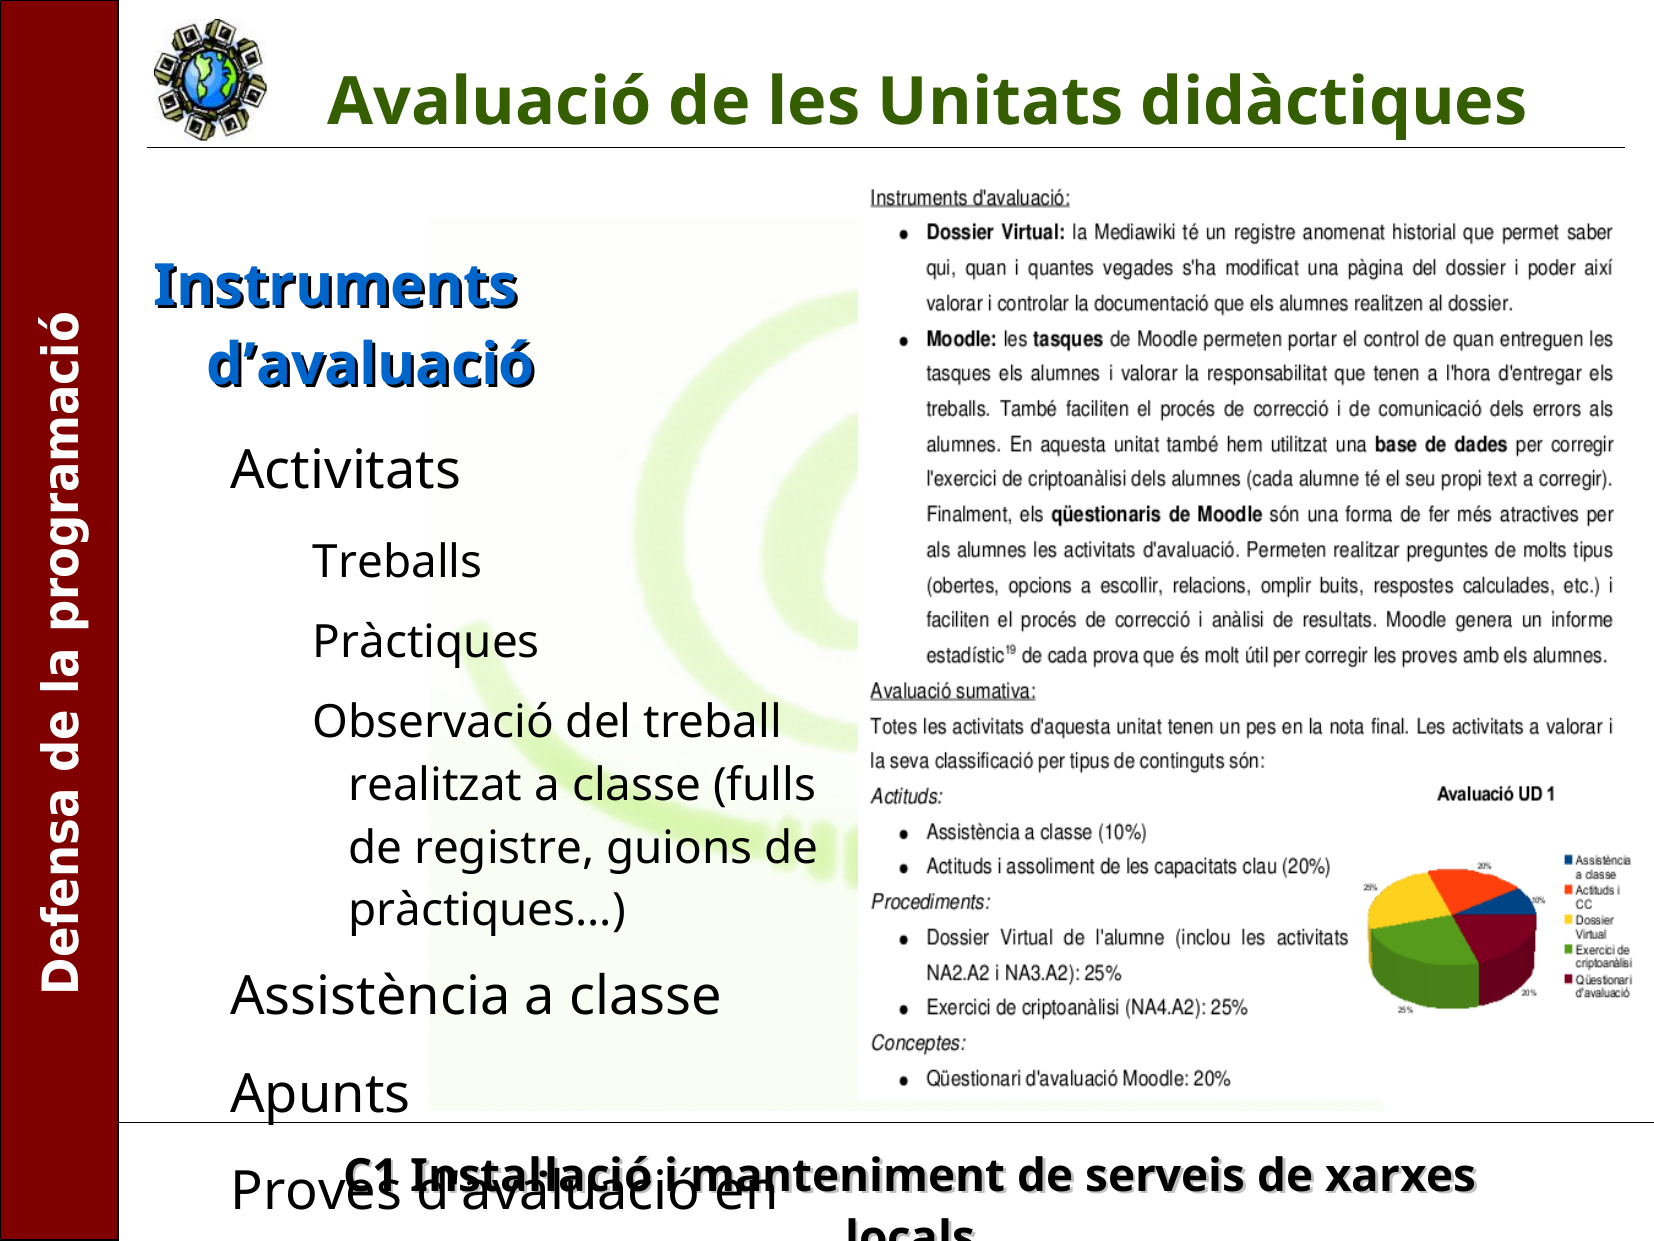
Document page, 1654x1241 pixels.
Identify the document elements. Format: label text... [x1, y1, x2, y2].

picture [429, 178, 1653, 1111]
picture [154, 19, 268, 142]
title Avaluació de les Unitats didàctiques [230, 49, 1626, 148]
list Instruments d’avaluació Activitats Treballs Pràctiques Observació del treball realitzat a classe (fulls de registre, guions de pràctiques...) Assistència a classe Apunts Proves d'avaluació en Moodle [135, 242, 827, 1078]
